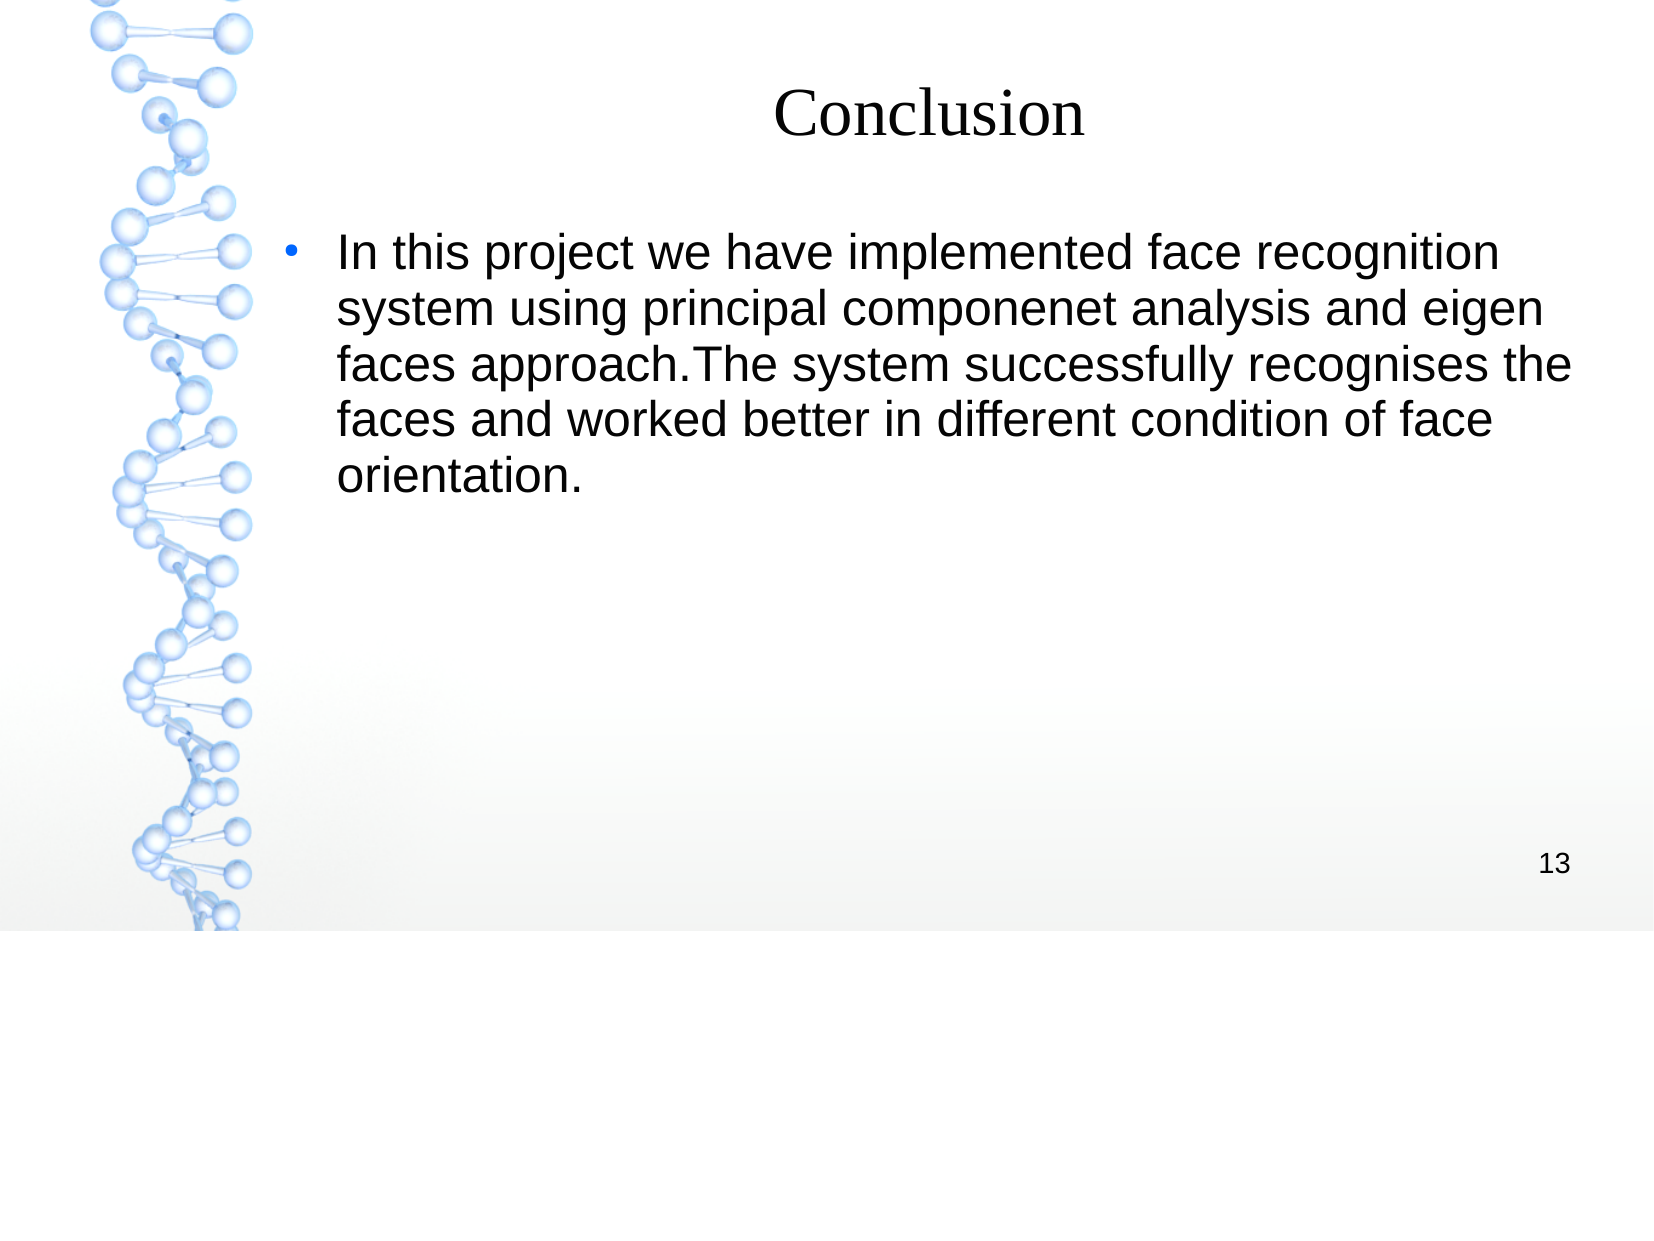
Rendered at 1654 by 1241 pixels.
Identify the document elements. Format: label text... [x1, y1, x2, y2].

title Conclusion [265, 35, 1595, 189]
picture [0, 0, 1654, 931]
list In this project we have implemented face recognition system using principal componenet analysis and eigen faces approach.The system successfully recognises the faces and worked better in different condition of face orientation. [265, 224, 1595, 764]
